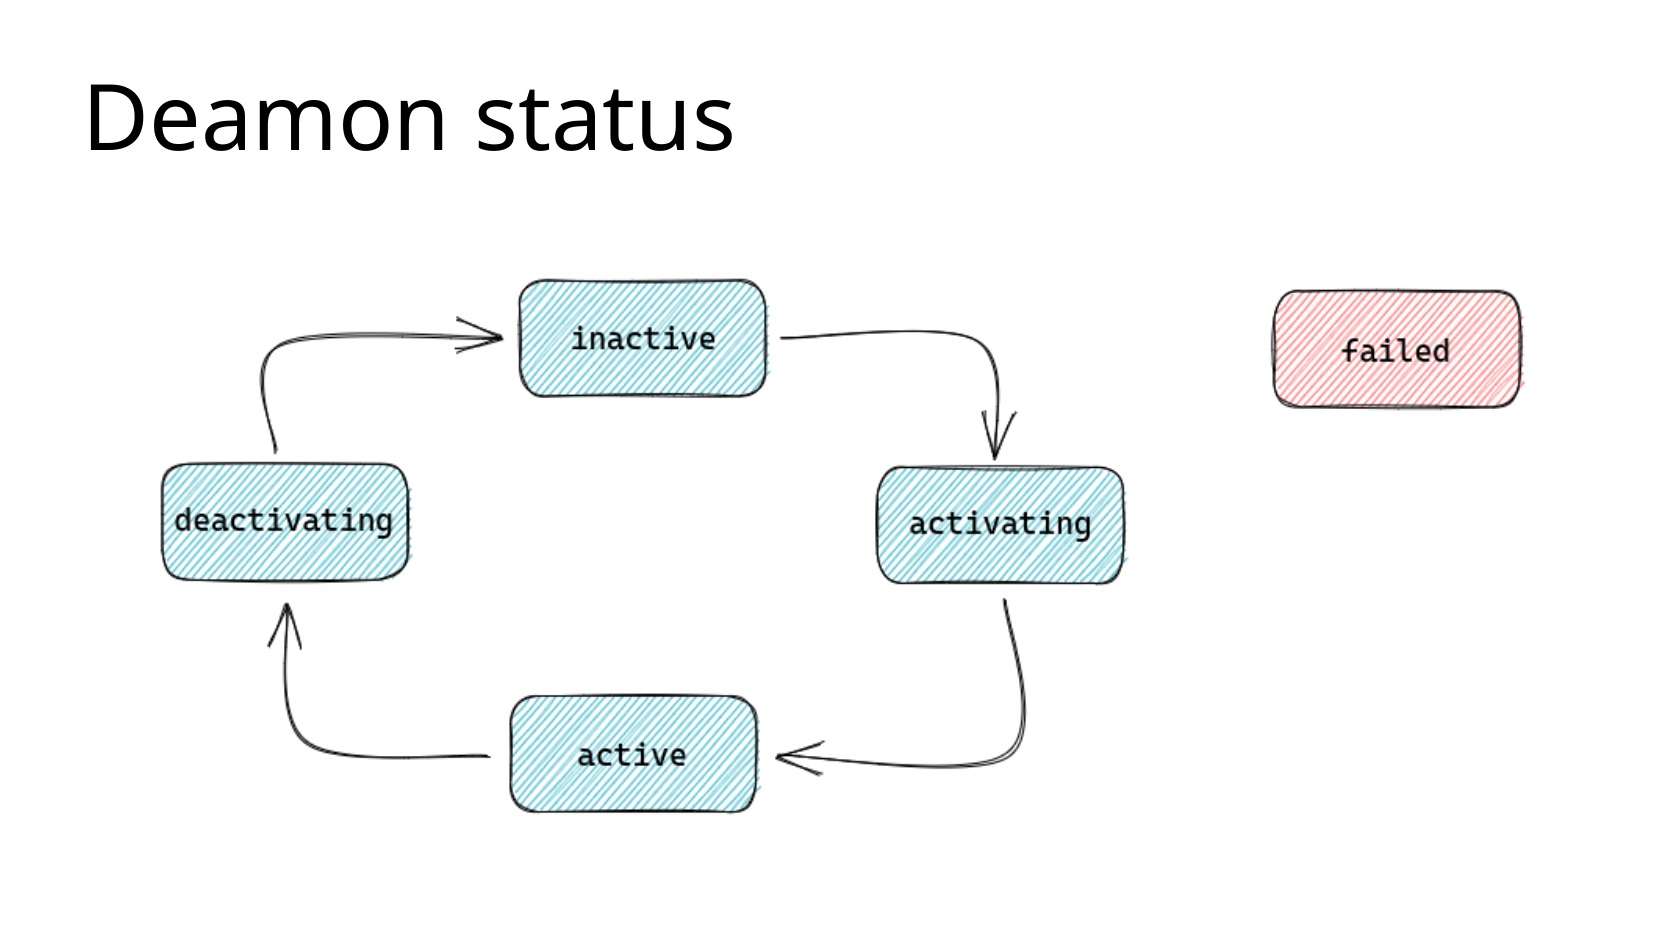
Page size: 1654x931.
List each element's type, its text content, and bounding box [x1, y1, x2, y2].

picture [147, 265, 1534, 827]
title Deamon status [82, 37, 1571, 193]
